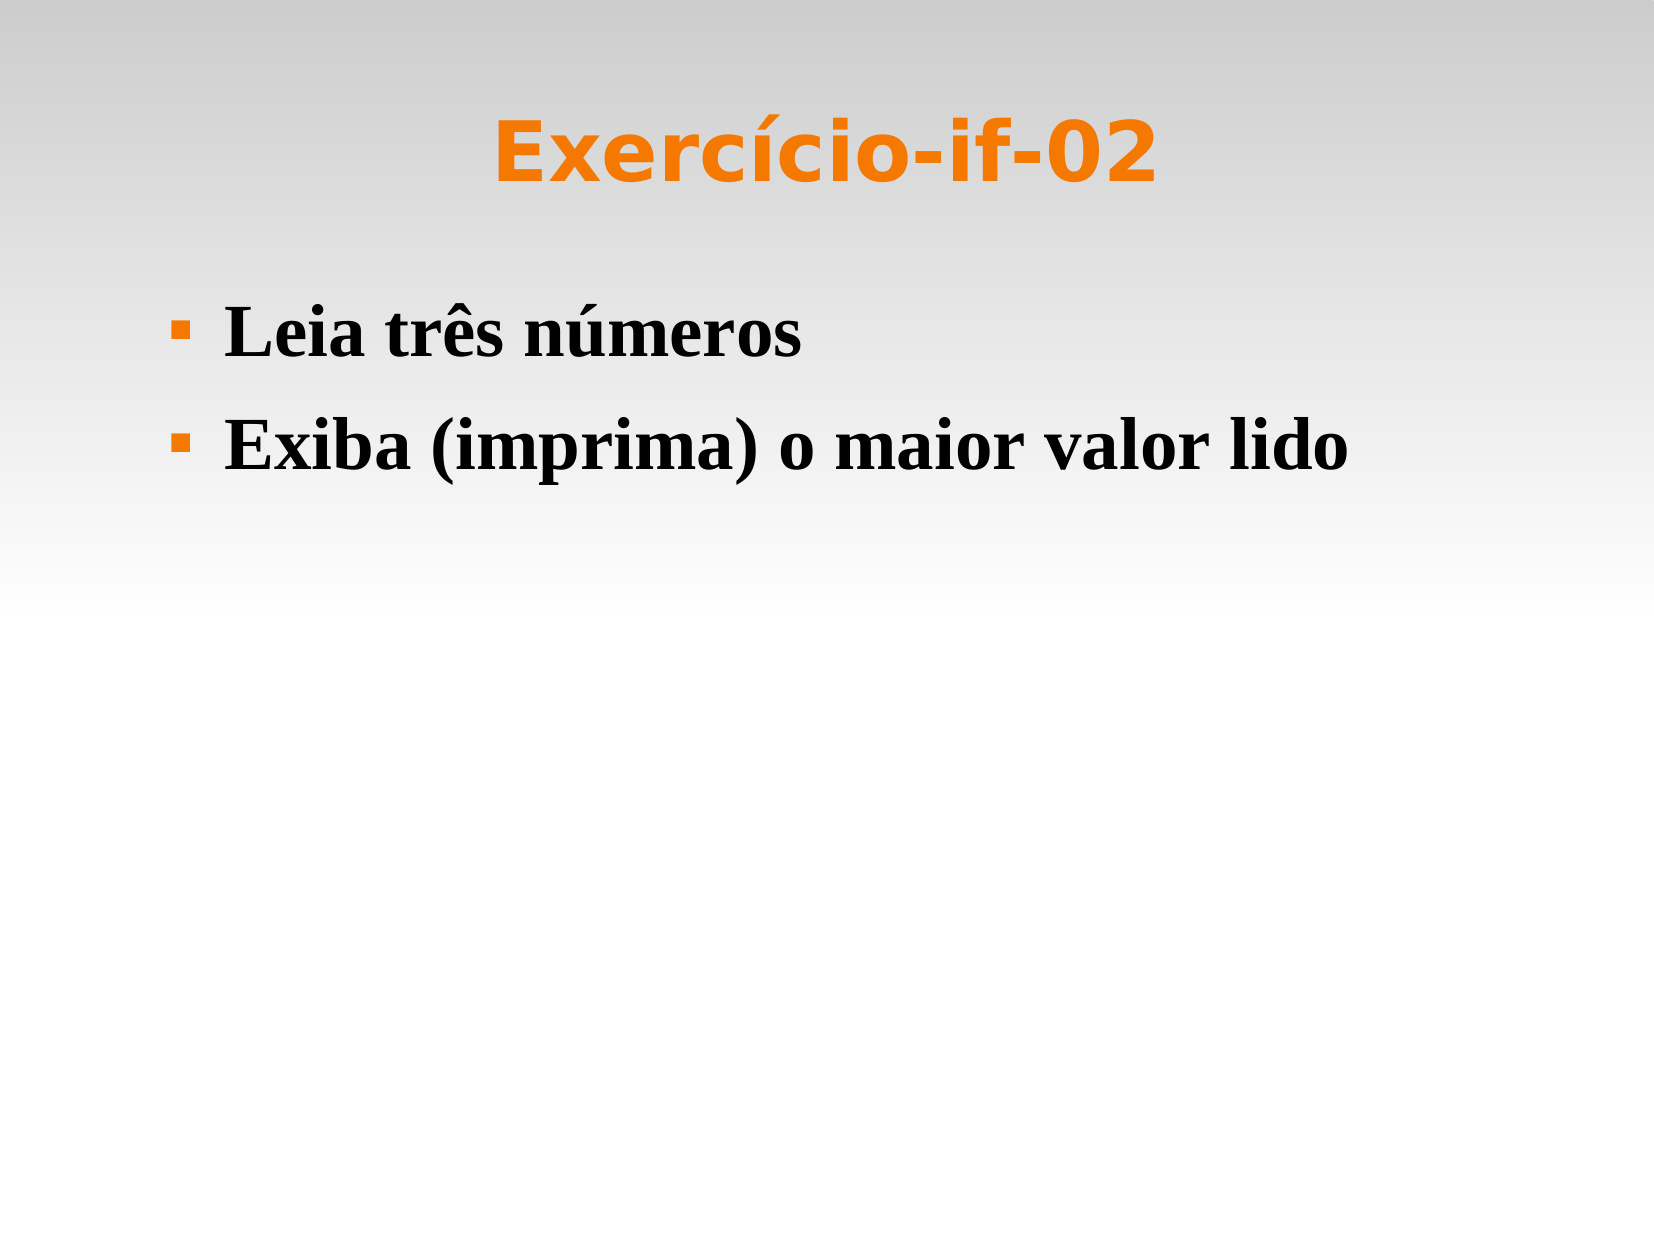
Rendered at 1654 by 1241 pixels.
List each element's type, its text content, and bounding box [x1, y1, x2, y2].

title Exercício-if-02 [82, 49, 1571, 257]
list Leia três números Exiba (imprima) o maior valor lido [82, 290, 1571, 1109]
